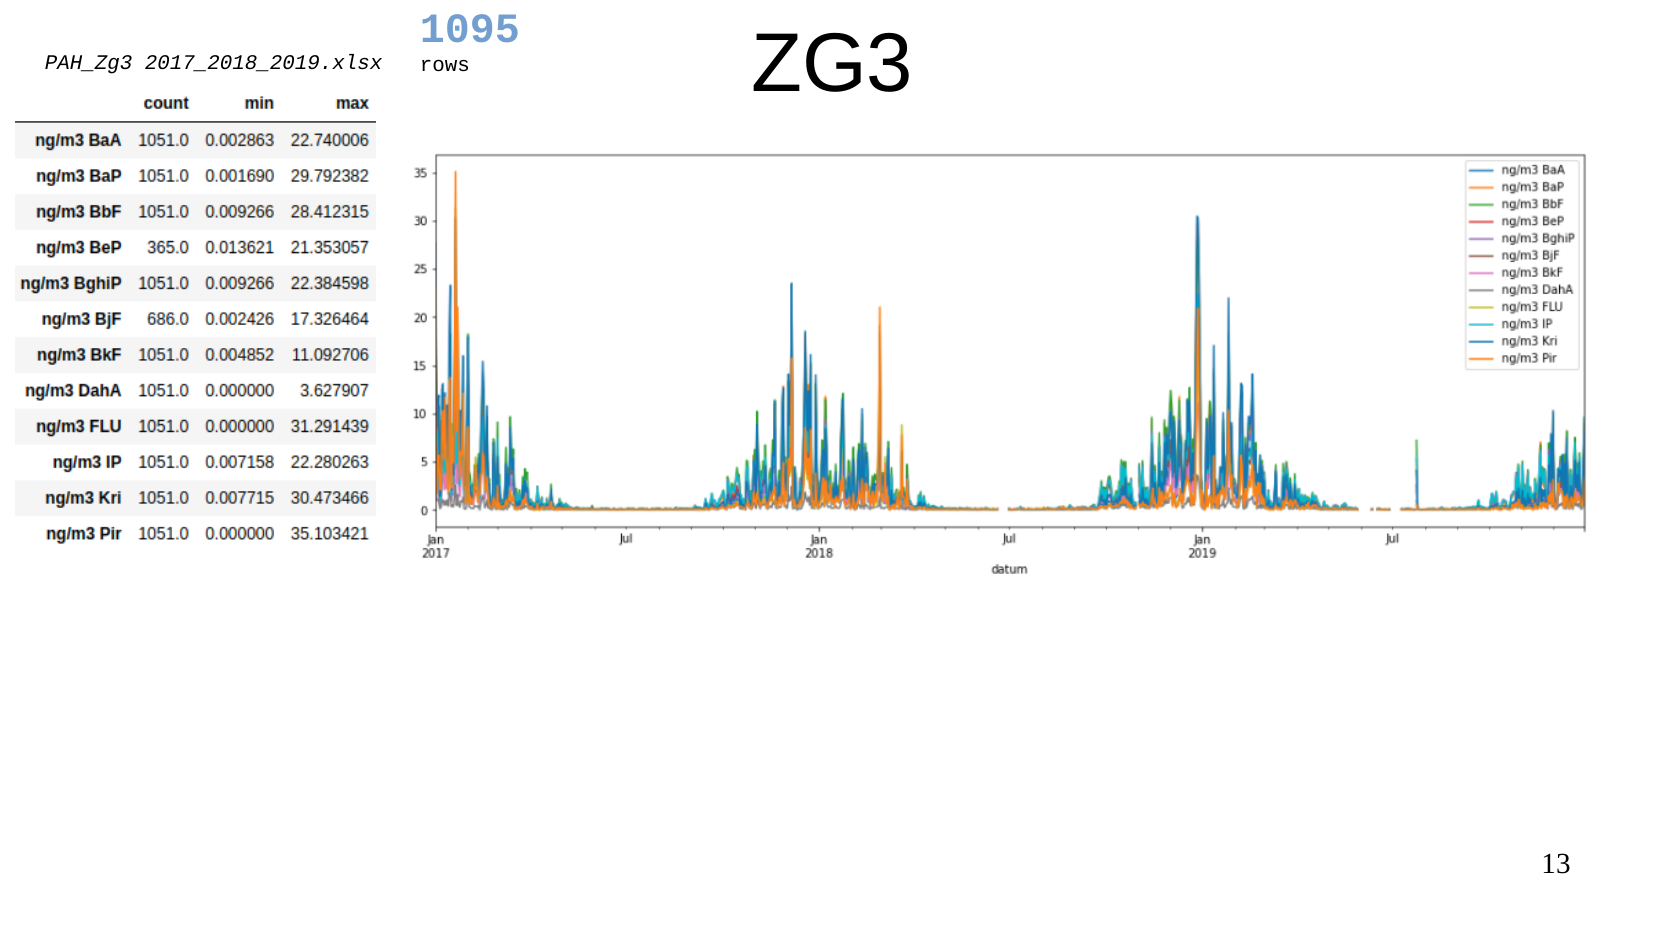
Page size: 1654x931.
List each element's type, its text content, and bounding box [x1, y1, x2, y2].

picture [15, 87, 376, 552]
text_box PAH_Zg3 2017_2018_2019.xlsx [30, 45, 398, 84]
picture [411, 143, 1591, 586]
text_box 1095 rows [405, 0, 541, 86]
text_box ZG3 [736, 9, 929, 117]
